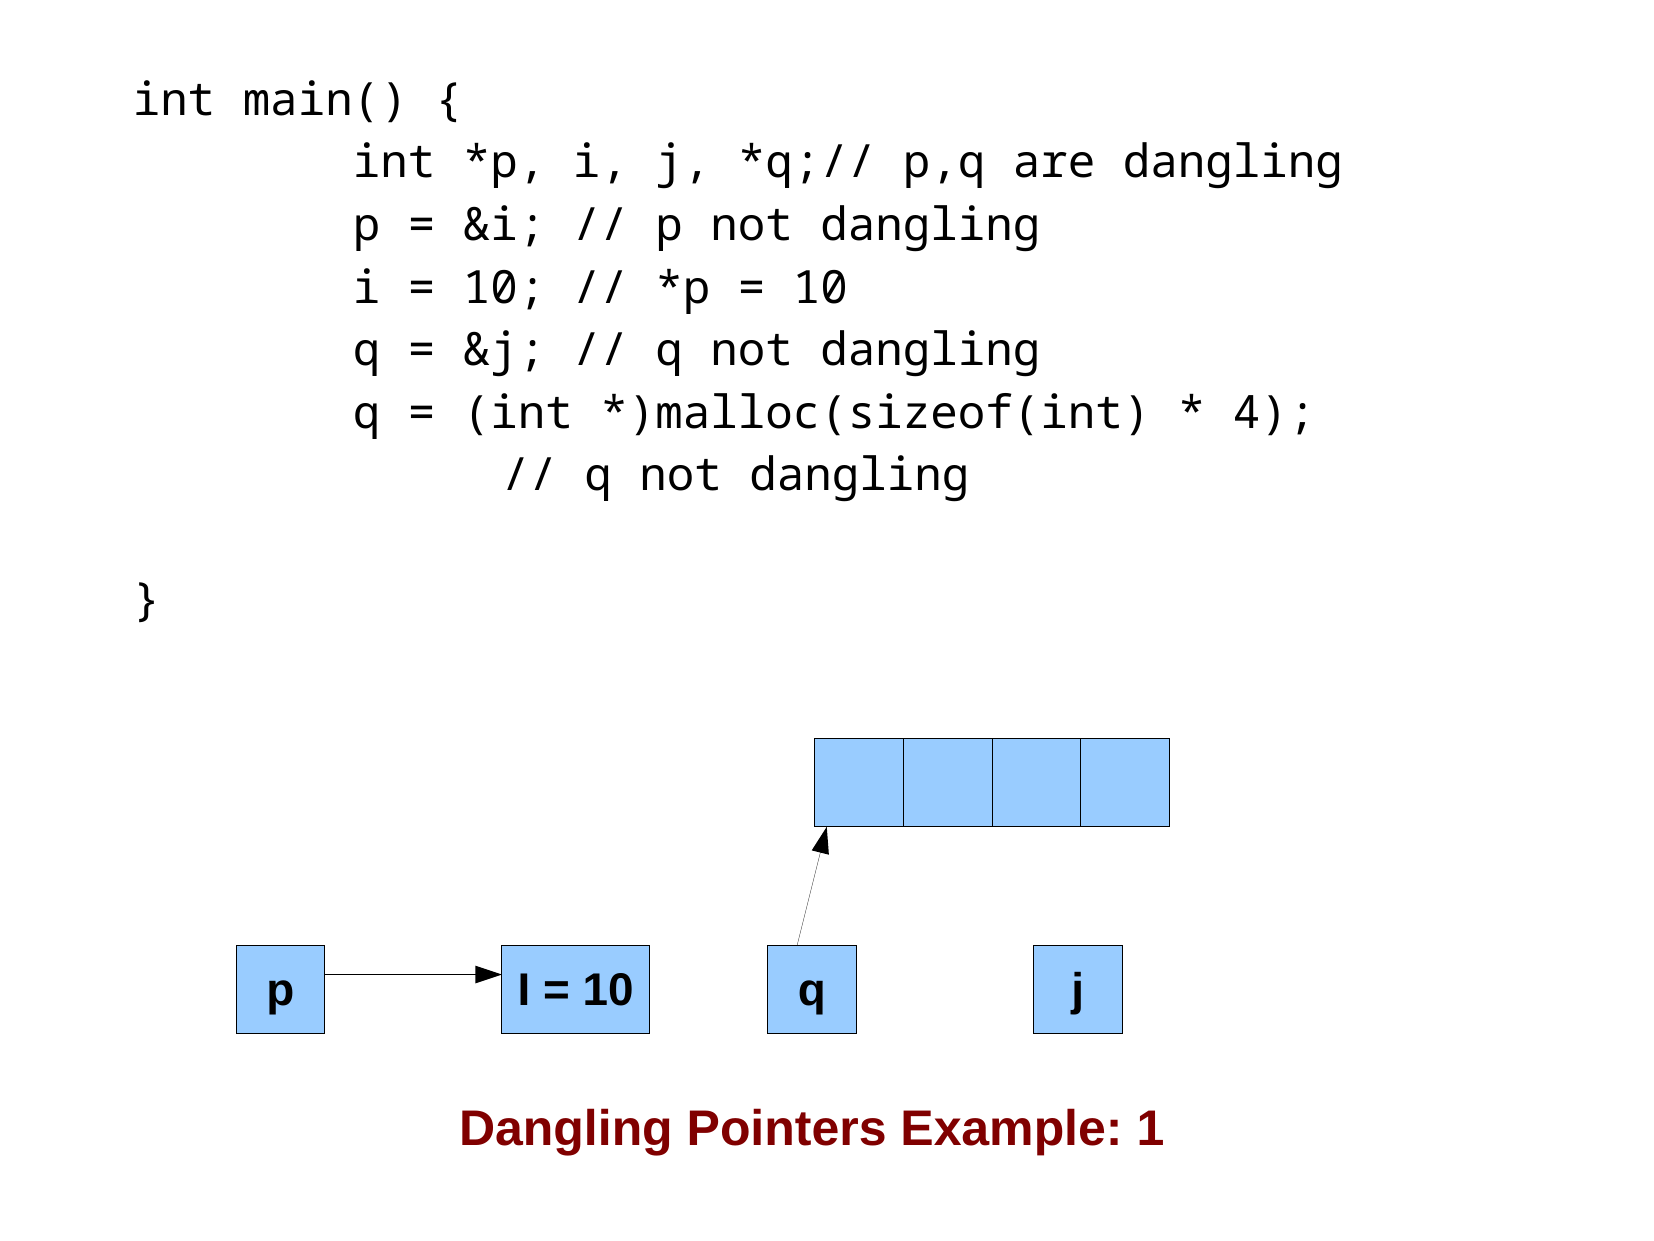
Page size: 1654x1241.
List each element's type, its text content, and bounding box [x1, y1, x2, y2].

text_box p [236, 945, 325, 1034]
text_box j [1033, 945, 1123, 1034]
text_box [814, 738, 1170, 827]
text_box Dangling Pointers Example: 1 [147, 1092, 1477, 1164]
text_box I = 10 [501, 945, 650, 1034]
text_box q [767, 945, 857, 1034]
text_box int main() { int *p, i, j, *q;// p,q are dangling p = &i; // p not dangling i = 10; // *p = 10 q = &j; // q not dangling q = (int *)malloc(sizeof(int) * 4); // q not dangling } [118, 59, 1526, 650]
